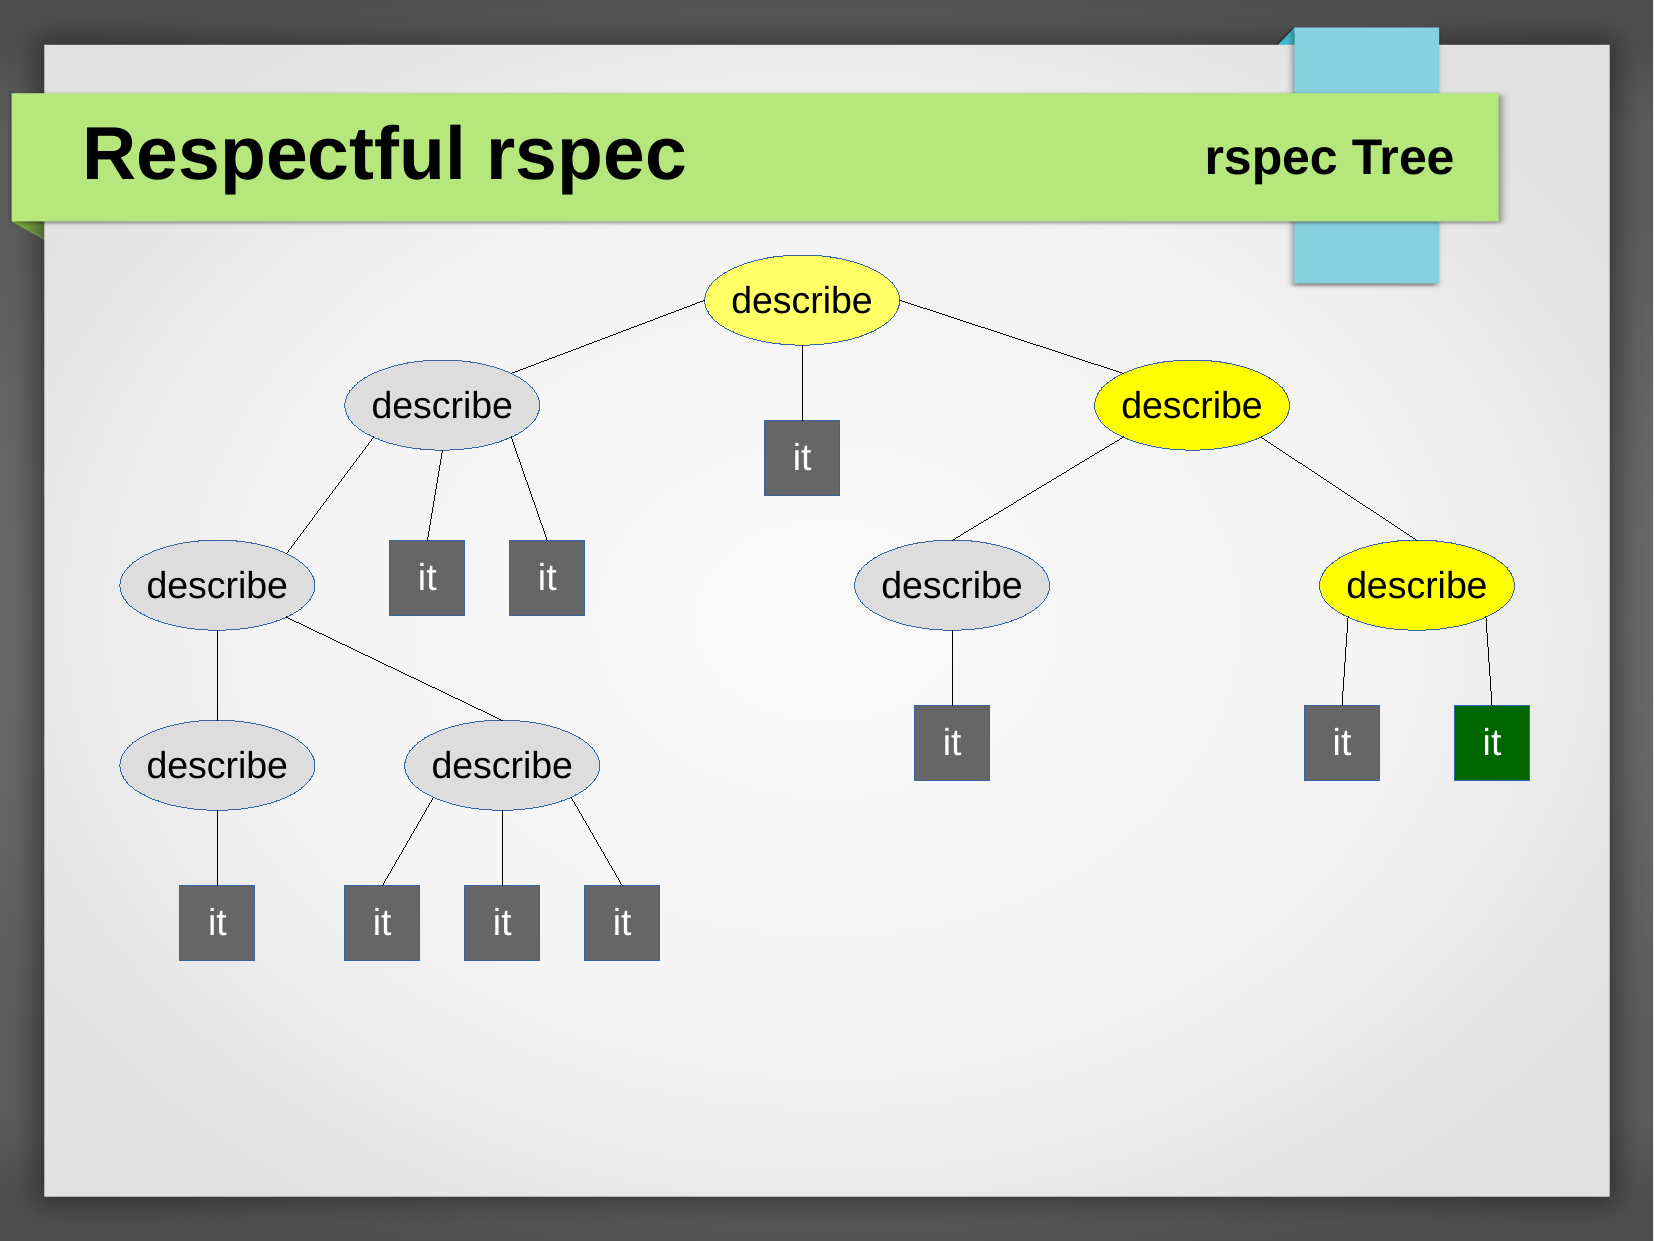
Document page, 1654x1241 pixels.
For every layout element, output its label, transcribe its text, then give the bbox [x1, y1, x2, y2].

text_box it [344, 885, 420, 961]
text_box it [584, 885, 660, 961]
text_box it [509, 540, 585, 616]
title Respectful rspec [82, 94, 705, 213]
text_box describe [854, 540, 1050, 631]
text_box describe [119, 720, 315, 811]
text_box it [764, 420, 840, 496]
text_box it [1454, 705, 1530, 781]
text_box describe [404, 720, 600, 811]
text_box it [1304, 705, 1380, 781]
picture [0, 0, 1654, 1241]
text_box describe [704, 255, 900, 346]
text_box it [179, 885, 255, 961]
text_box it [464, 885, 540, 961]
text_box describe [344, 360, 540, 451]
text_box describe [119, 540, 315, 631]
title rspec Tree [869, 97, 1455, 216]
text_box describe [1094, 360, 1290, 451]
text_box it [914, 705, 990, 781]
text_box it [389, 540, 465, 616]
text_box describe [1319, 540, 1515, 631]
